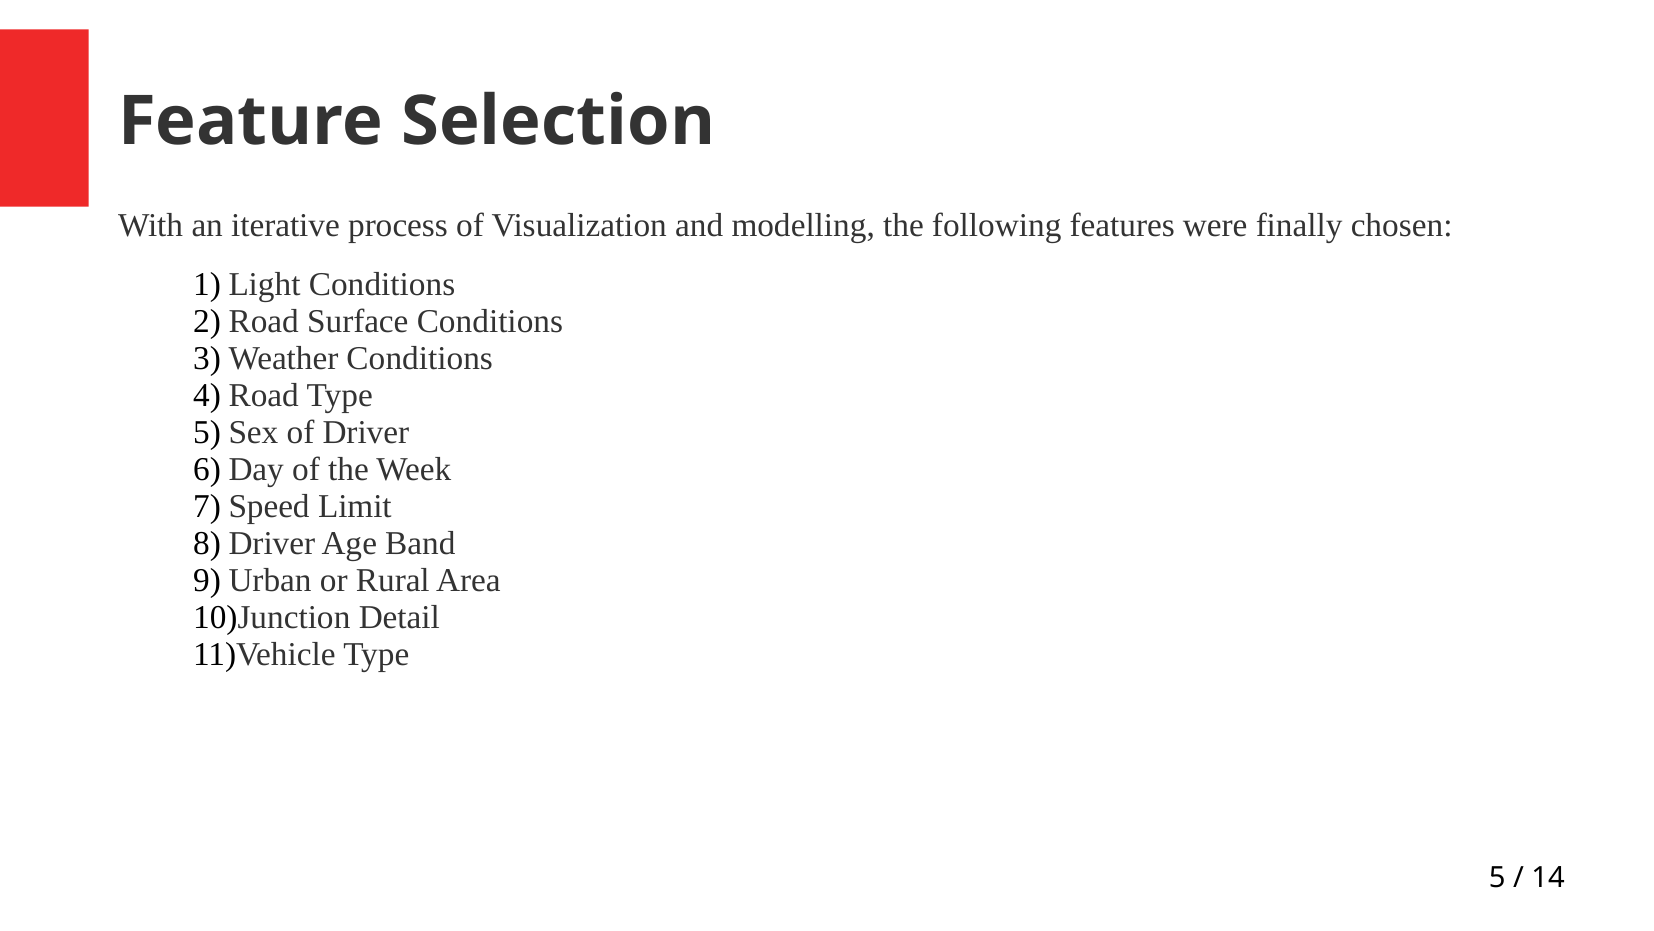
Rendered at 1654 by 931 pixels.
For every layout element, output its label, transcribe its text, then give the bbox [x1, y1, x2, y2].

title Feature Selection [118, 29, 1595, 206]
list With an iterative process of Visualization and modelling, the following features were finally chosen: Light Conditions Road Surface Conditions Weather Conditions Road Type Sex of Driver Day of the Week Speed Limit Driver Age Band Urban or Rural Area Junction Detail Vehicle Type [118, 206, 1595, 886]
